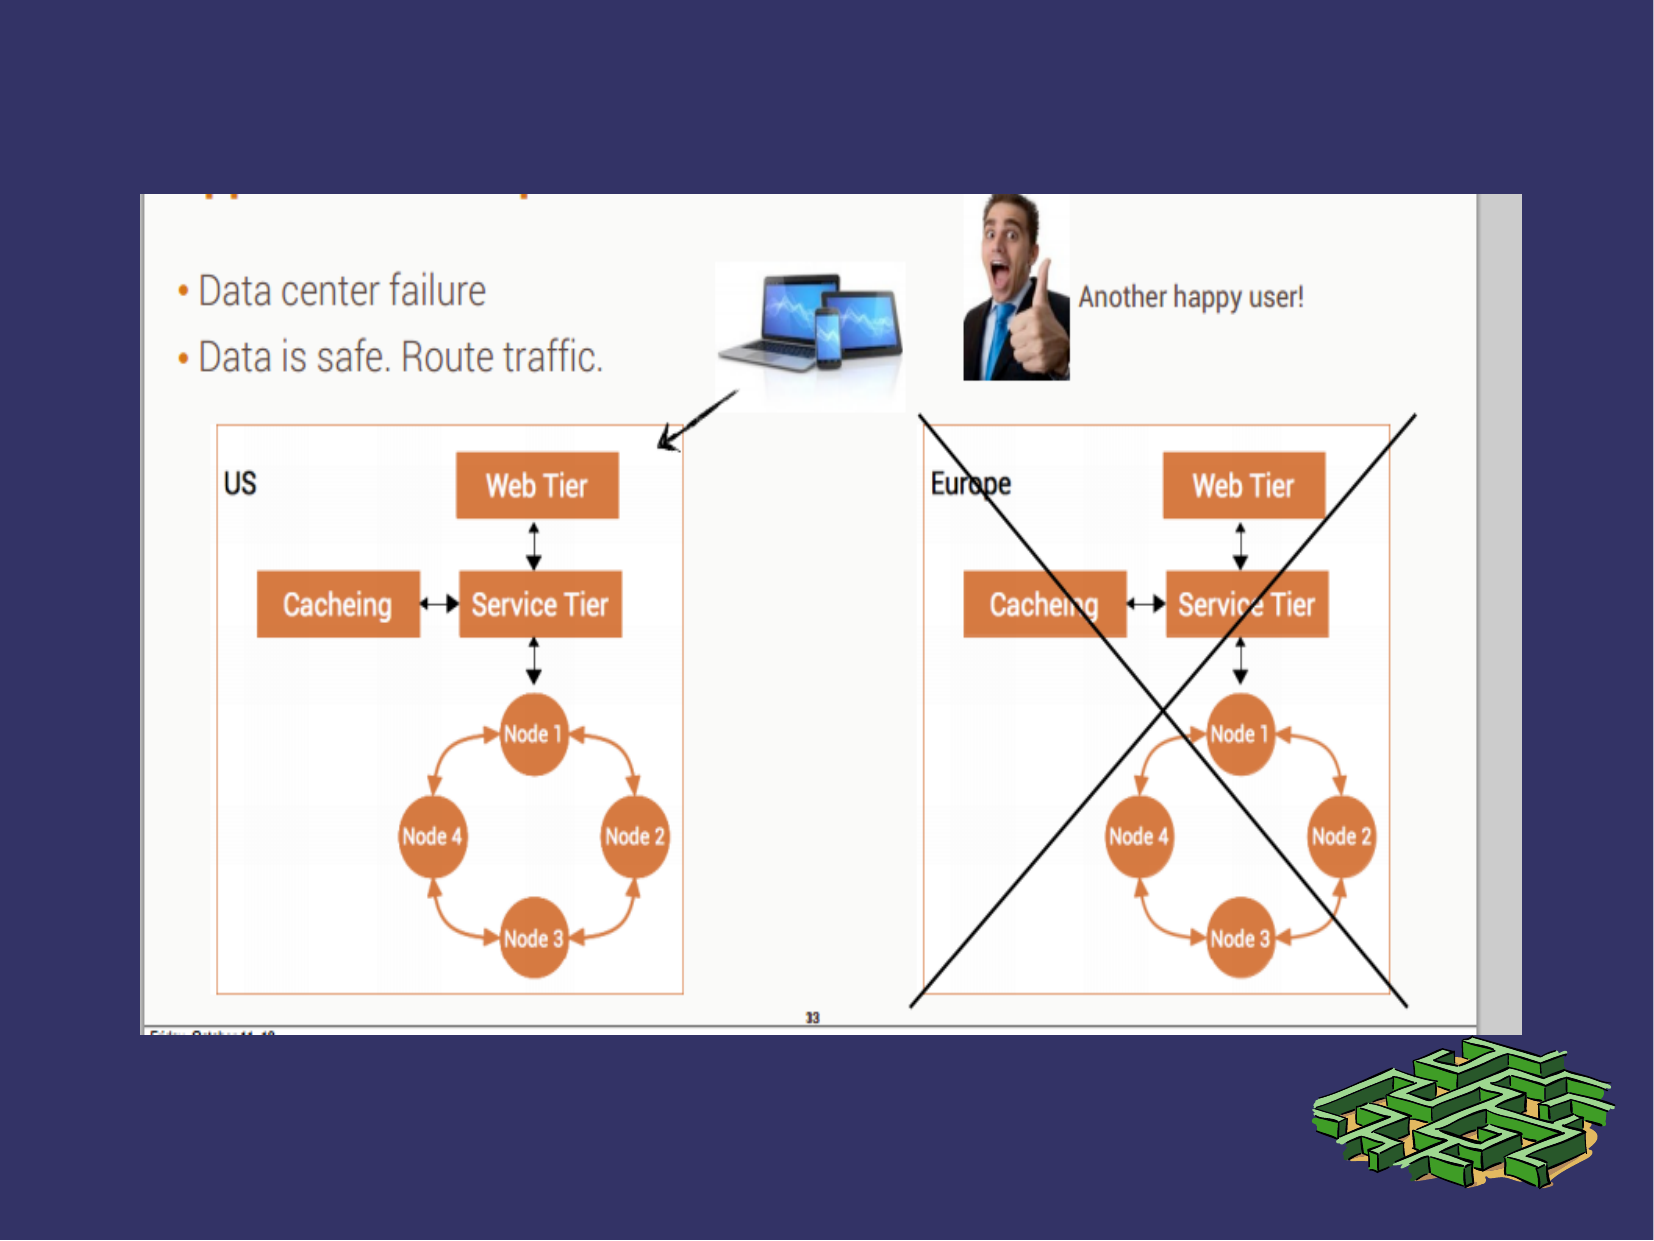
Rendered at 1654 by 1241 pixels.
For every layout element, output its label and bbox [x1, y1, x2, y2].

picture [140, 194, 1522, 1036]
